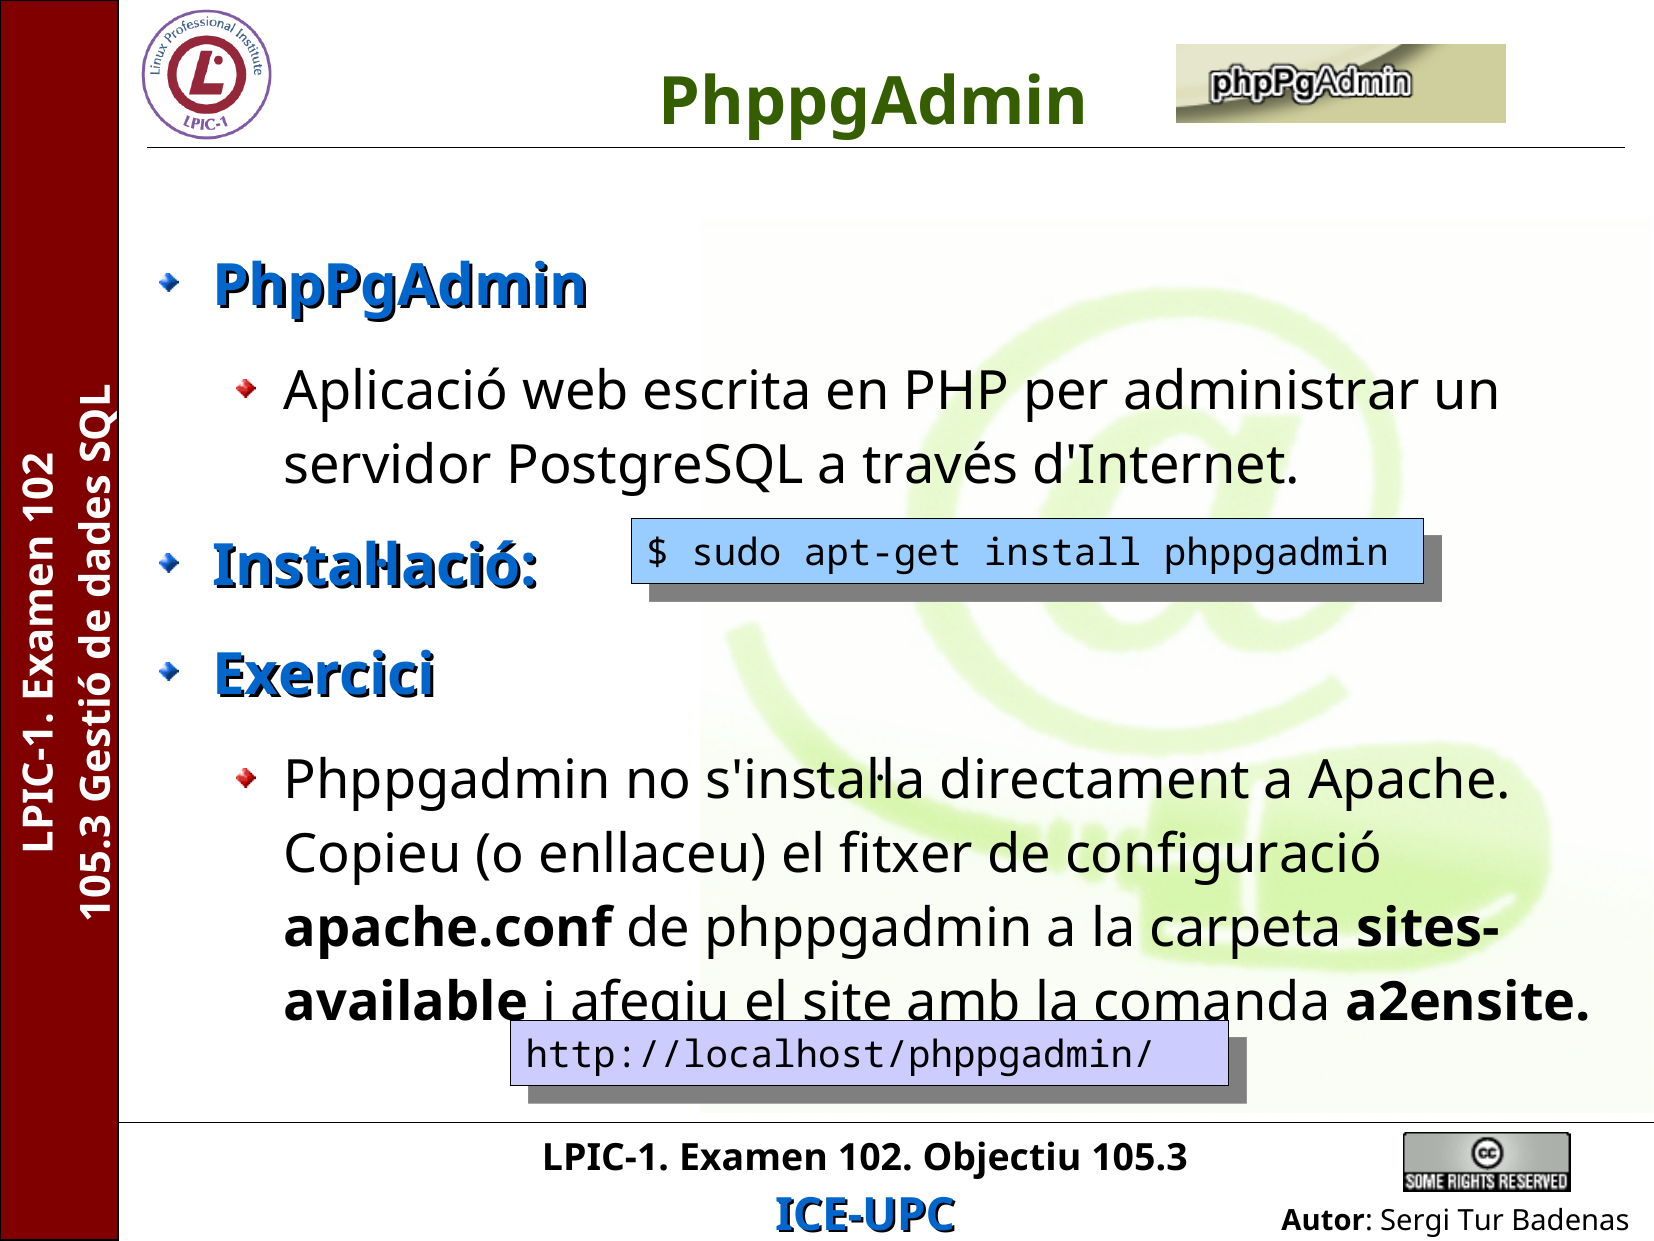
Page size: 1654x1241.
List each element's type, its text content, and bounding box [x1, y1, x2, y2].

text_box http://localhost/phppgadmin/ [510, 1020, 1229, 1079]
list PhpPgAdmin Aplicació web escrita en PHP per administrar un servidor PostgreSQL a través d'Internet. Instal·lació: Exercici Phppgadmin no s'instal·la directament a Apache. Copieu (o enllaceu) el fitxer de configuració apache.conf de phppgadmin a la carpeta sites-available i afegiu el site amb la comanda a2ensite. [141, 242, 1630, 1093]
picture [700, 217, 1654, 1113]
picture [1176, 44, 1506, 123]
picture [135, 5, 277, 49]
title PhppgAdmin [129, 49, 1619, 148]
picture [1403, 1132, 1571, 1192]
text_box $ sudo apt-get install phppgadmin [631, 518, 1424, 577]
